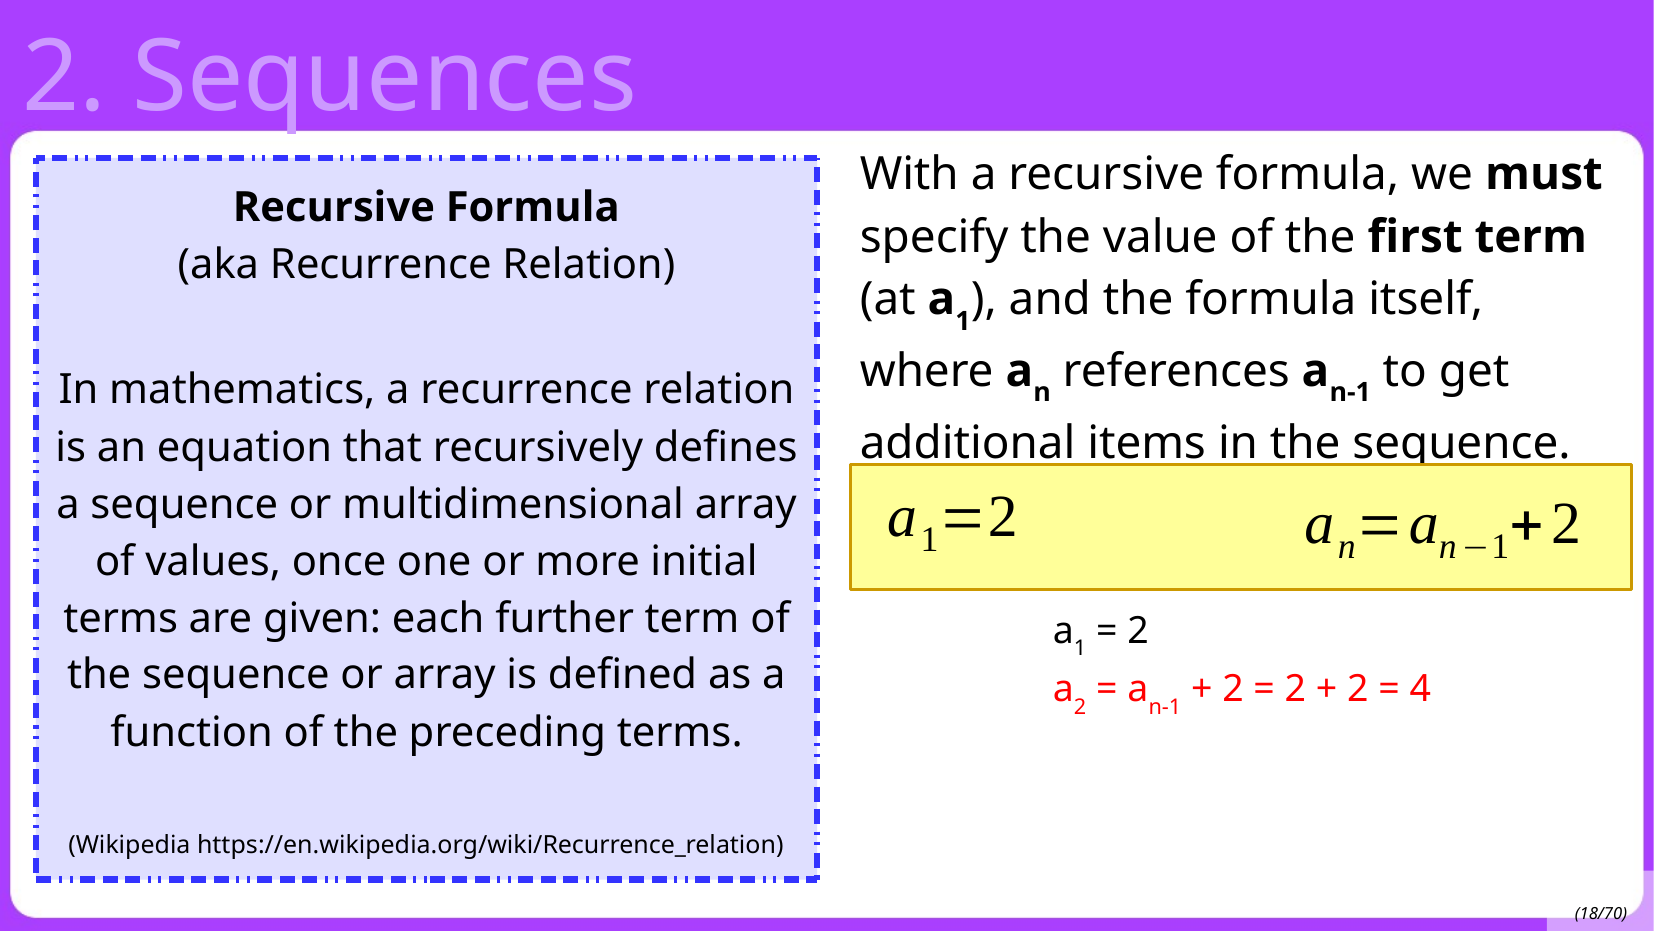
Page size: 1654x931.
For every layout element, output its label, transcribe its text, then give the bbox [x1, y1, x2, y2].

text_box +2 [1624, 870, 1654, 877]
title 2. Sequences [22, 13, 1511, 130]
text_box Recursive Formula (aka Recurrence Relation) In mathematics, a recurrence relation is an equation that recursively defines a sequence or multidimensional array of values, once one or more initial terms are given: each further term of the sequence or array is defined as a function of the preceding terms. (Wikipedia https://en.wikipedia.org/wiki/Recurrence_relation) [35, 157, 818, 880]
chart [872, 484, 1033, 560]
text_box (<number>/70) [1546, 877, 1654, 931]
text_box [850, 464, 1632, 590]
picture [0, 0, 1654, 931]
chart [1289, 490, 1594, 566]
text_box a1 = 2 a2 = an-1 + 2 = 2 + 2 = 4 a3 = an-1 + 2 = 4 + 2 = 6 a4 = an-1 + 2 = 6 + 2 = 8 etc. [860, 602, 1624, 890]
text_box With a recursive formula, we must specify the value of the first term (at a1), and the formula itself, where an references an-1 to get additional items in the sequence. [839, 158, 1624, 455]
